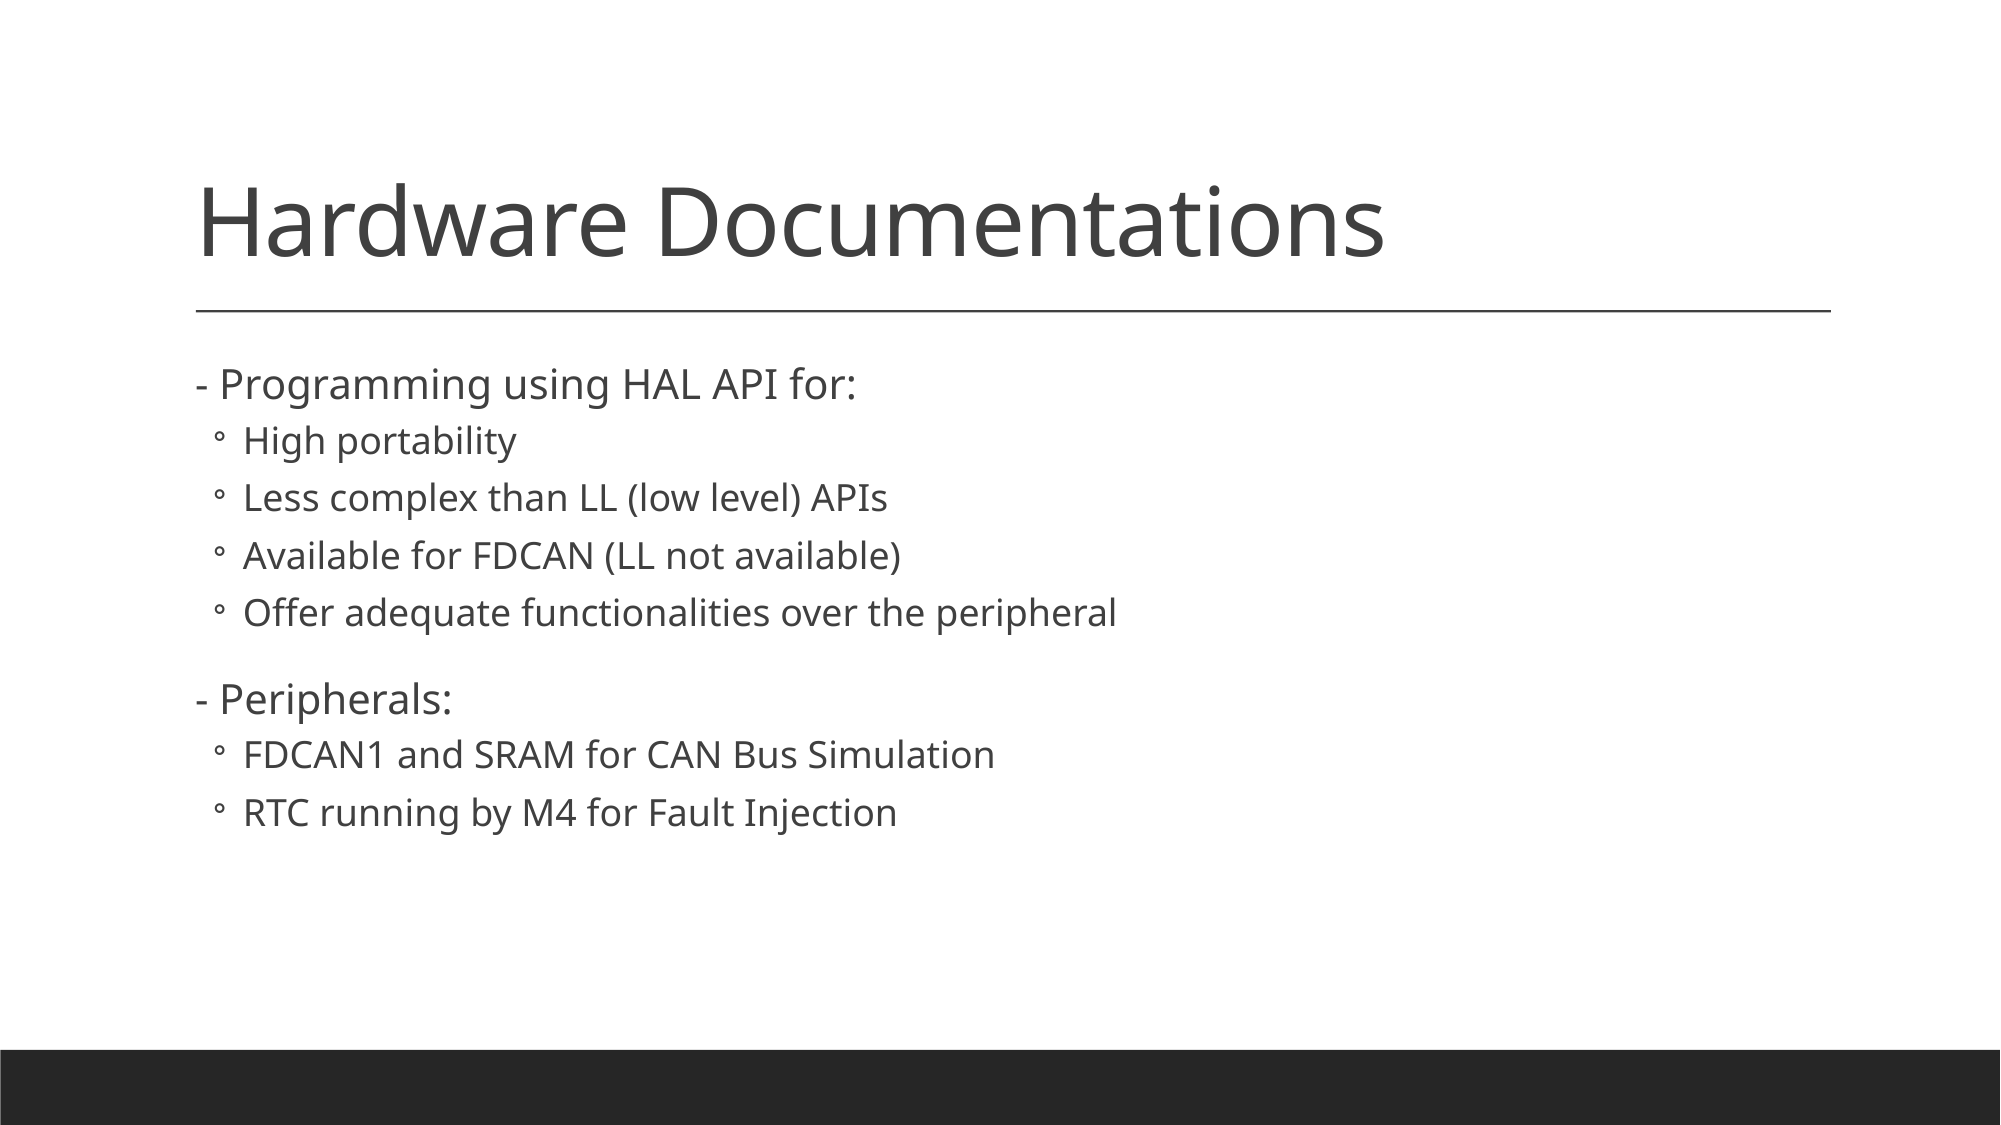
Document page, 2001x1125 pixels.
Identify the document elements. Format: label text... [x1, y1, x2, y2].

title Hardware Documentations [180, 47, 1830, 285]
list - Programming using HAL API for: High portability Less complex than LL (low level) APIs Available for FDCAN (LL not available) Offer adequate functionalities over the peripheral - Peripherals: FDCAN1 and SRAM for CAN Bus Simulation RTC running by M4 for Fault Injection [180, 345, 1830, 963]
